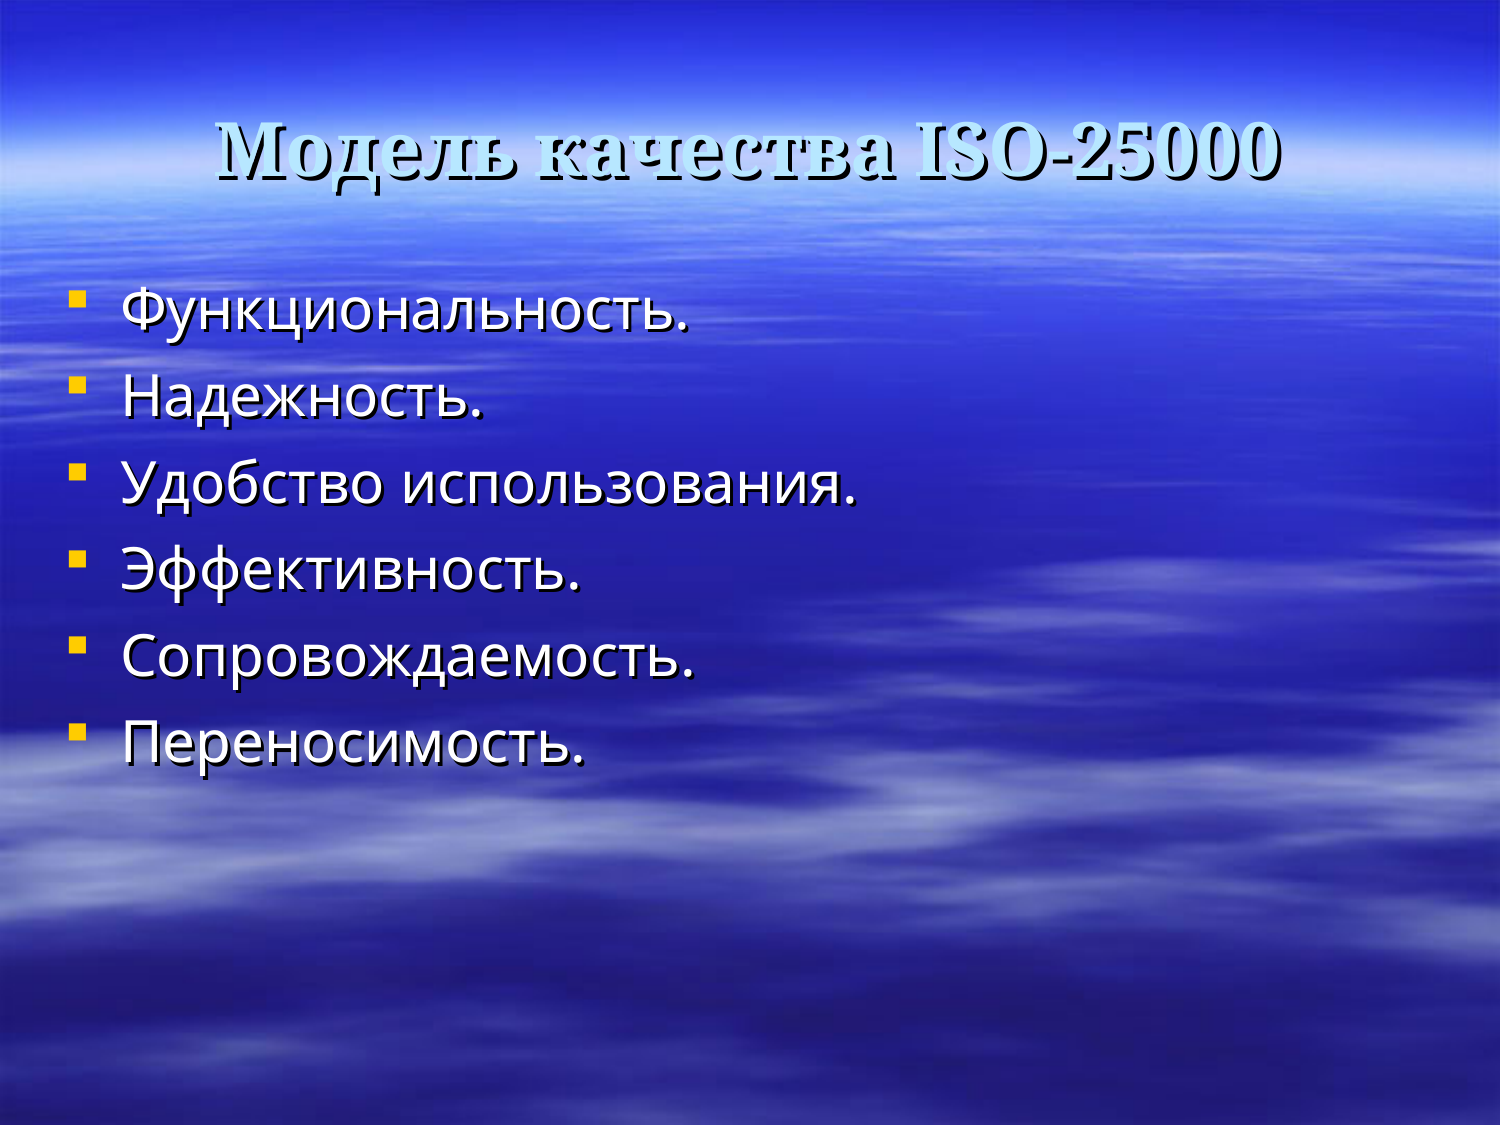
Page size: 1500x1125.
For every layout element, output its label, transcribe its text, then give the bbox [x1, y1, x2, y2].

title Модель качества ISO-25000 [49, 28, 1446, 263]
picture [0, 0, 1500, 1125]
text_box Функциональность. Надежность. Удобство использования. Эффективность. Сопровождаемость. Переносимость. [49, 263, 1451, 990]
